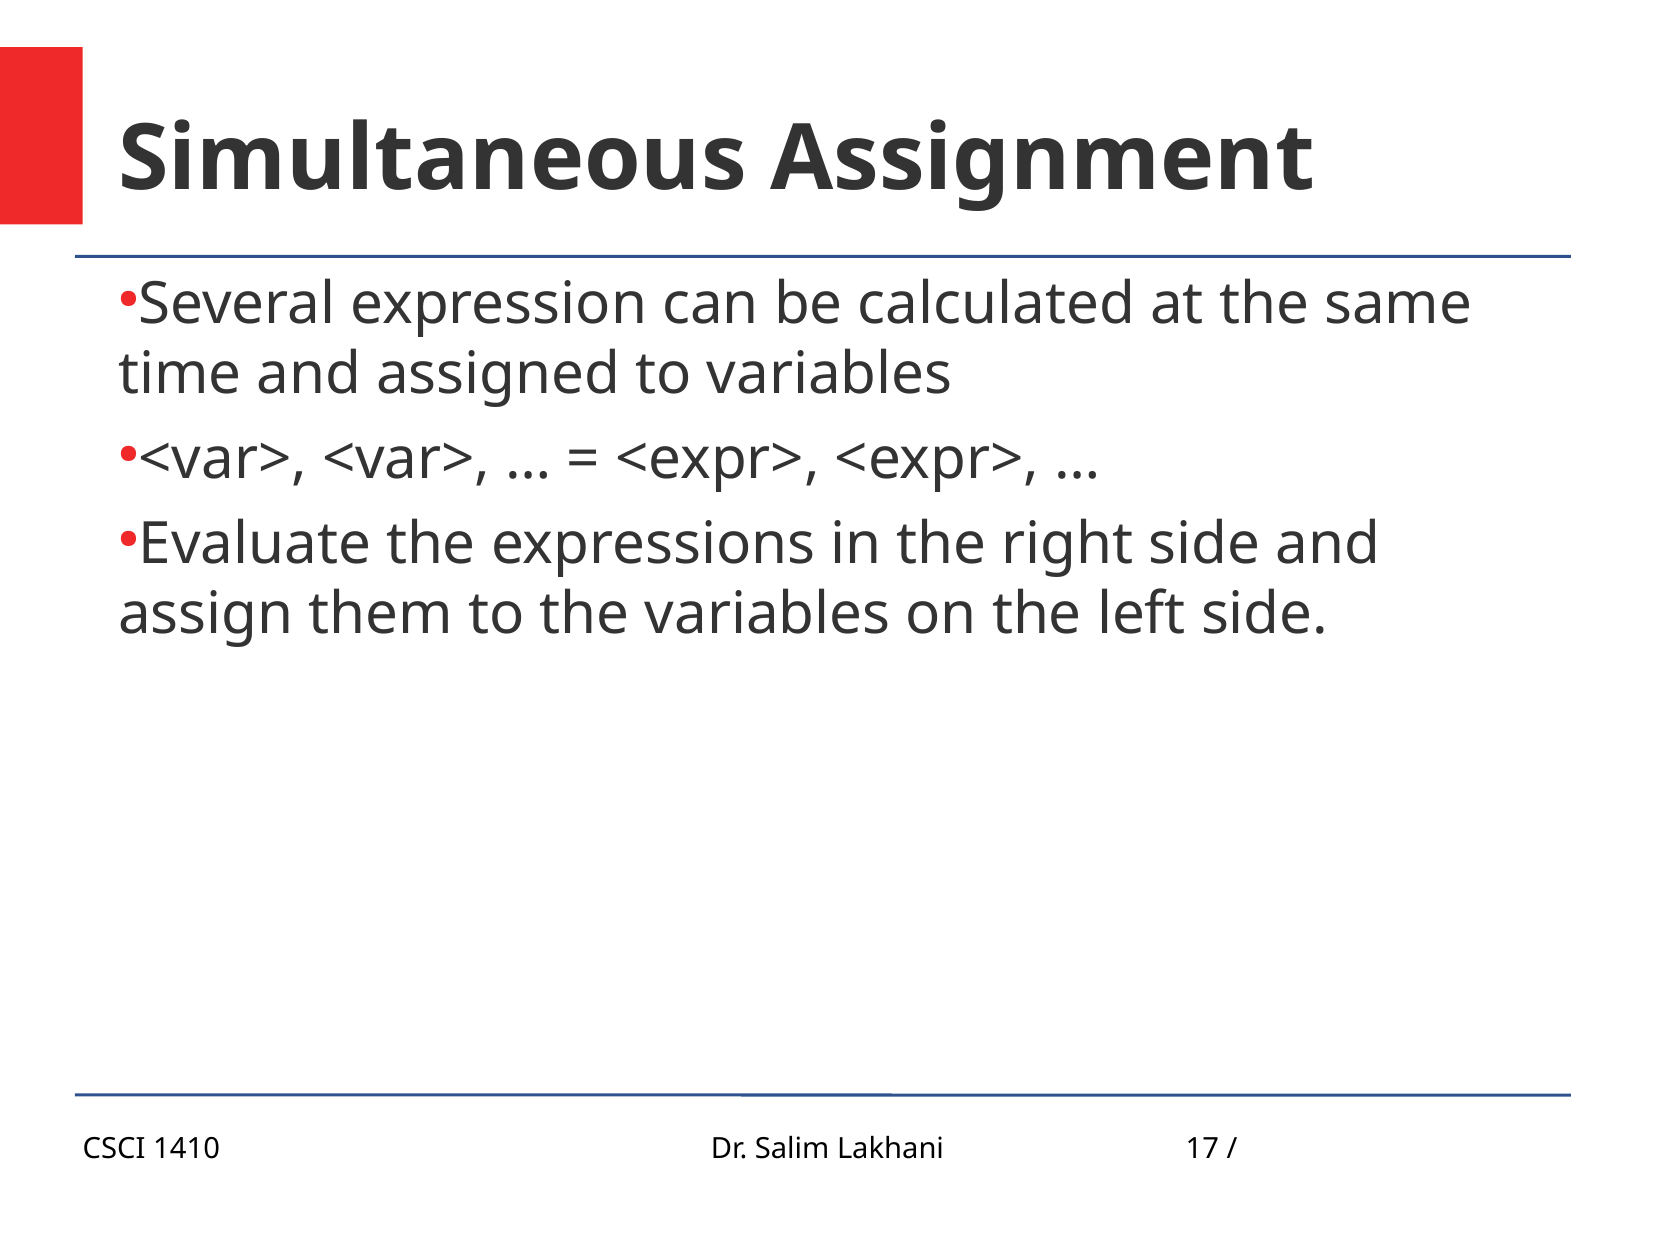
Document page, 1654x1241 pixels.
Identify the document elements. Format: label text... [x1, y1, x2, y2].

list Several expression can be calculated at the same time and assigned to variables <var>, <var>, … = <expr>, <expr>, … Evaluate the expressions in the right side and assign them to the variables on the left side. [118, 265, 1536, 1081]
text_box Dr. Salim Lakhani [565, 1129, 1090, 1216]
text_box / [1185, 1129, 1571, 1216]
text_box CSCI 1410 [82, 1129, 468, 1216]
title Simultaneous Assignment [118, 49, 1571, 257]
